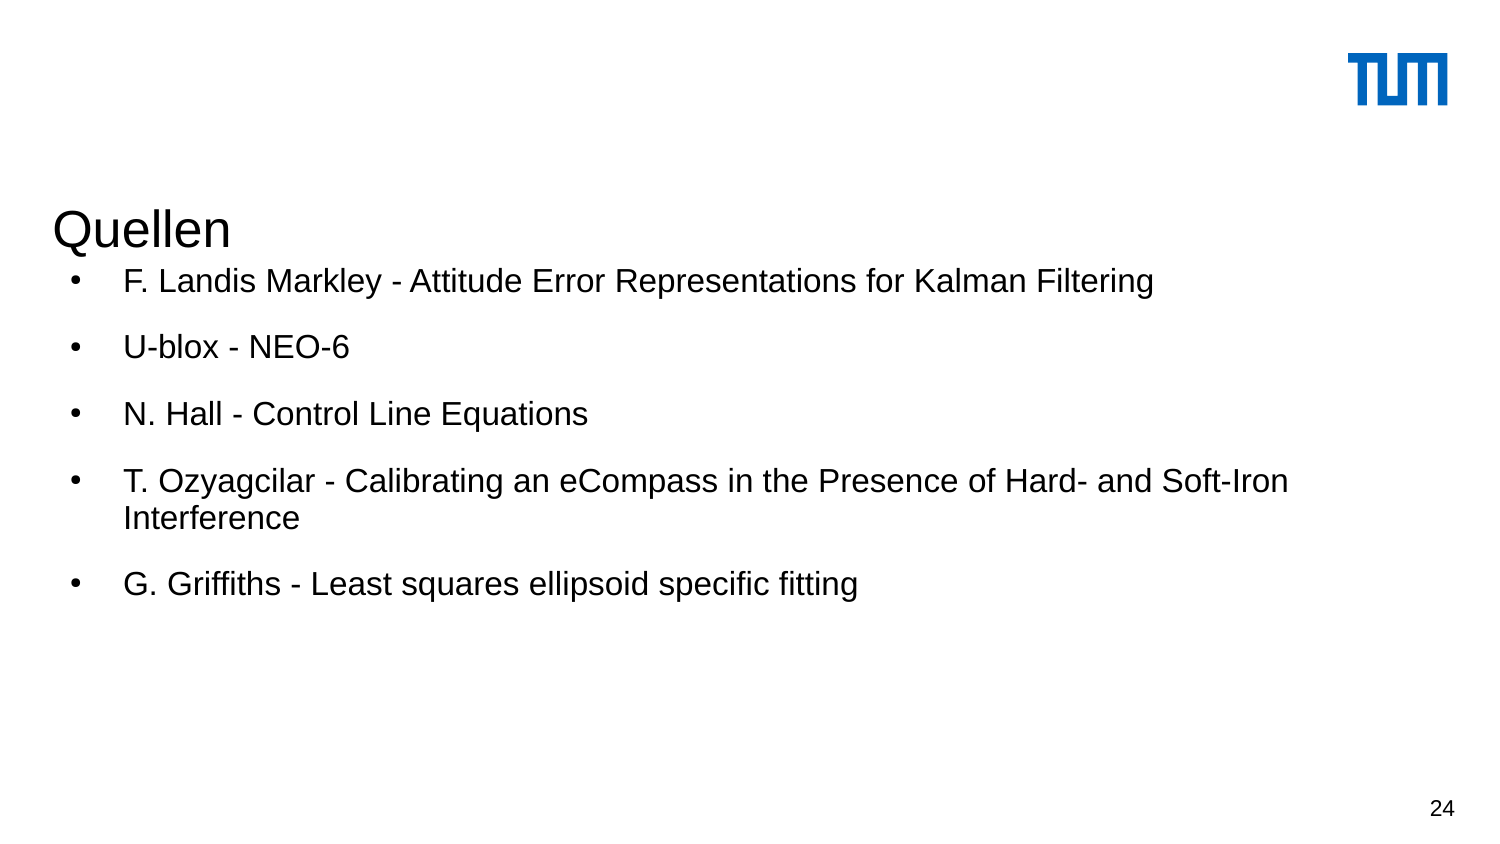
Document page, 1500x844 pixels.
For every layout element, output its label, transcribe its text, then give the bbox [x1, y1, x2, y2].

title Quellen [52, 159, 1449, 262]
list F. Landis Markley - Attitude Error Representations for Kalman Filtering U-blox - NEO-6 N. Hall - Control Line Equations T. Ozyagcilar - Calibrating an eCompass in the Presence of Hard- and Soft-Iron Interference G. Griffiths - Least squares ellipsoid specific fitting [52, 262, 1449, 771]
